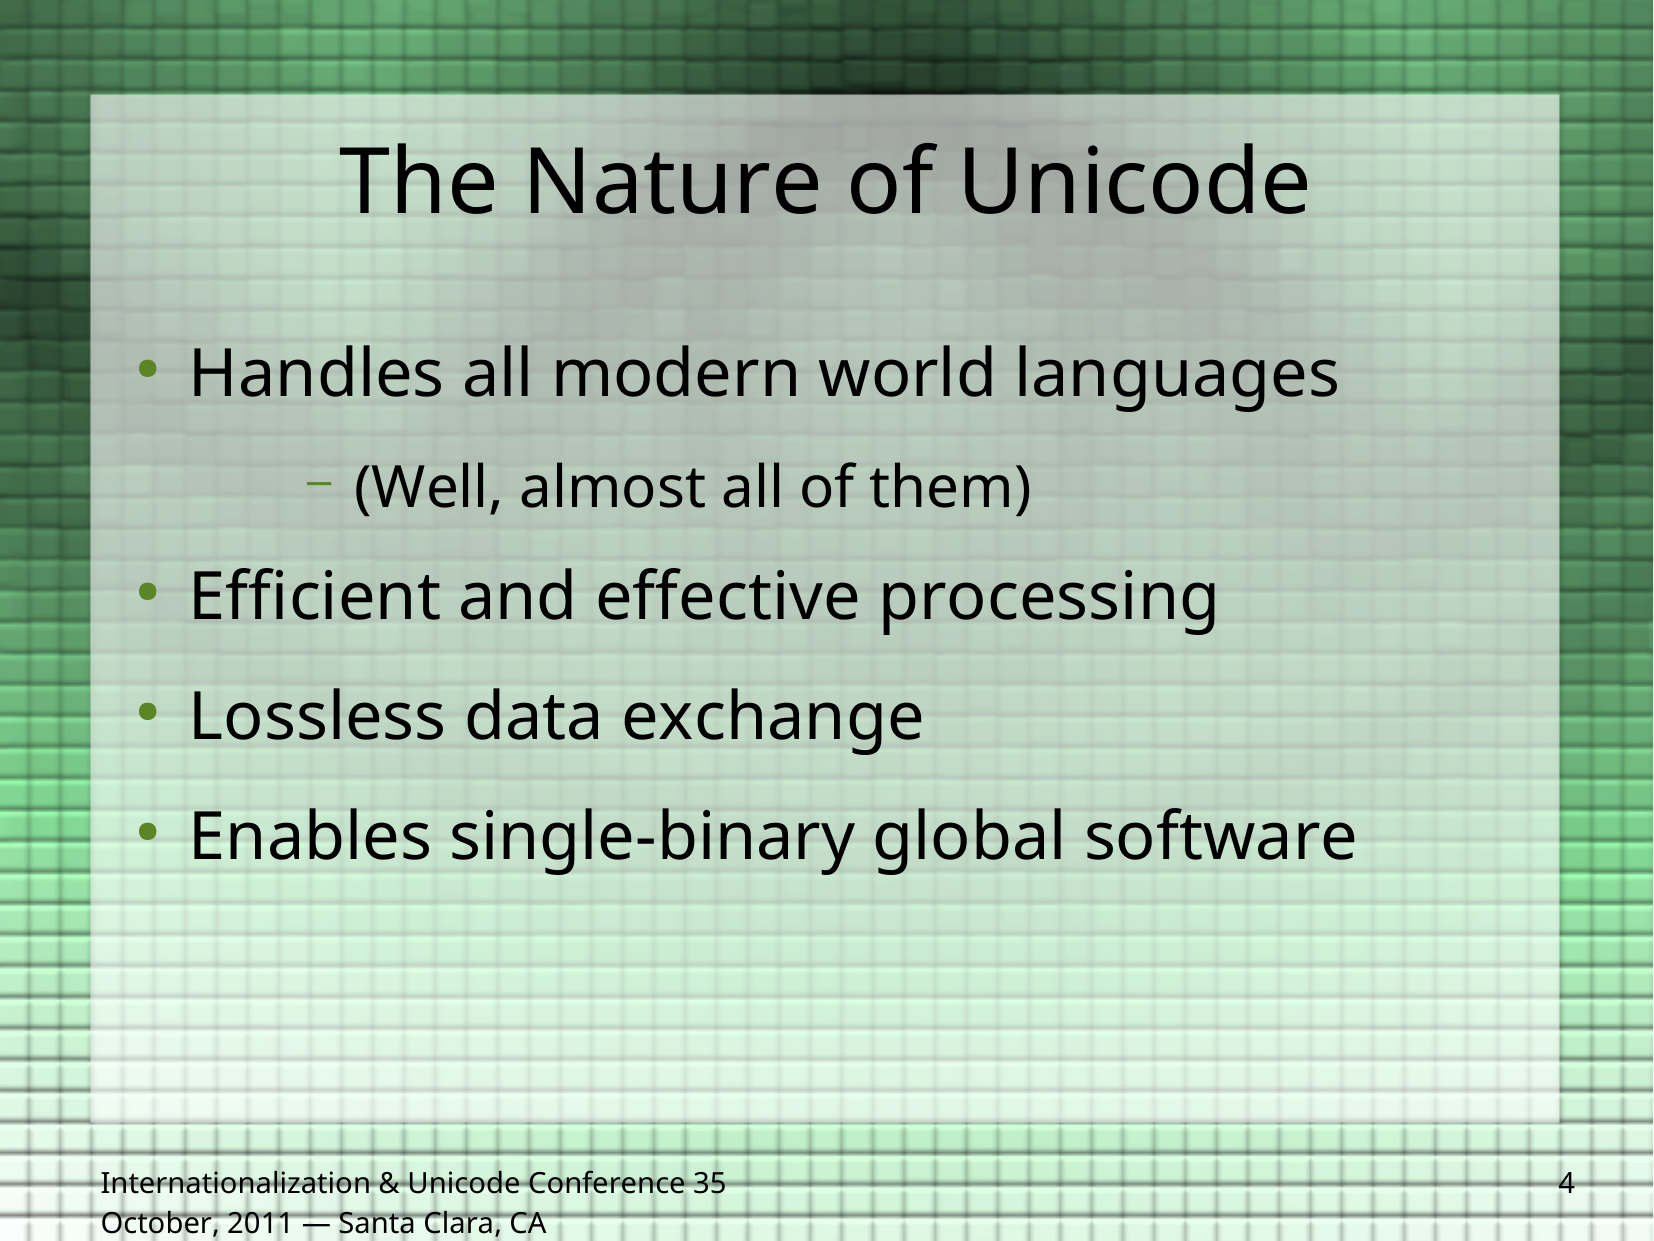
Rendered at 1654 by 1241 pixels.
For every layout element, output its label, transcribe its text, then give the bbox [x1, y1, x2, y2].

list Handles all modern world languages (Well, almost all of them) Efficient and effective processing Lossless data exchange Enables single-binary global software [118, 324, 1535, 1093]
picture [0, 0, 1654, 1241]
title The Nature of Unicode [88, 90, 1565, 266]
